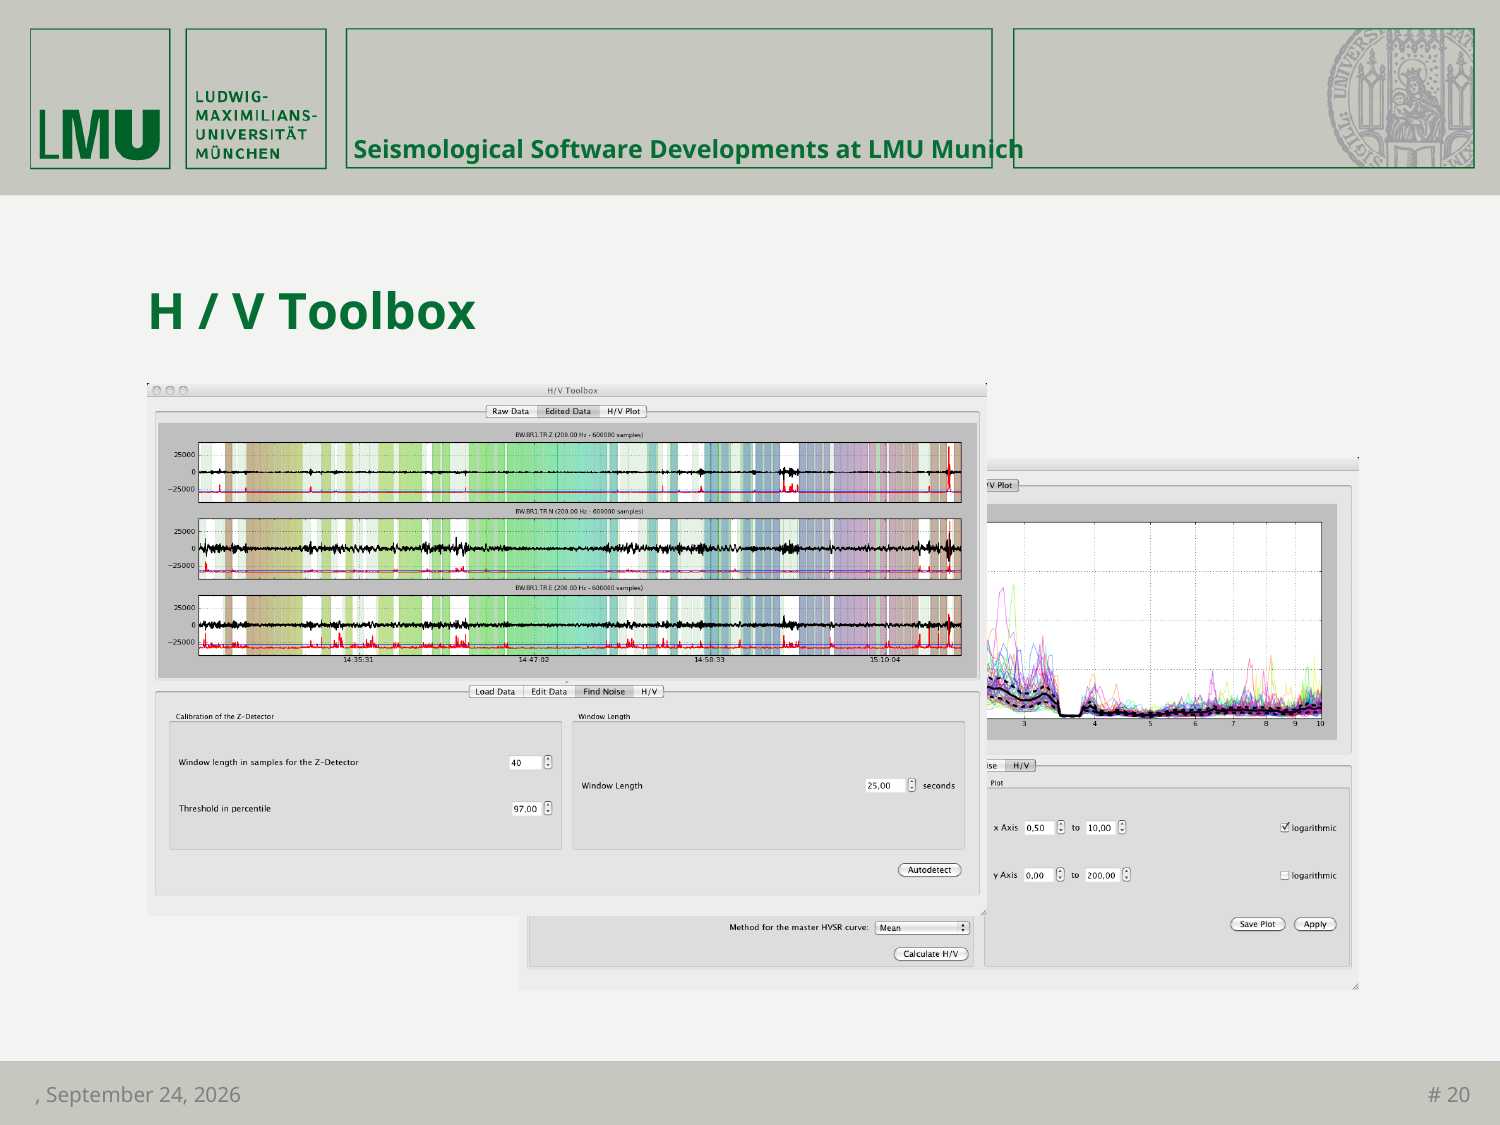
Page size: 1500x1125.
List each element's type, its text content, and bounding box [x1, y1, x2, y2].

picture [0, 0, 1500, 1125]
title H / V Toolbox [147, 265, 1359, 355]
